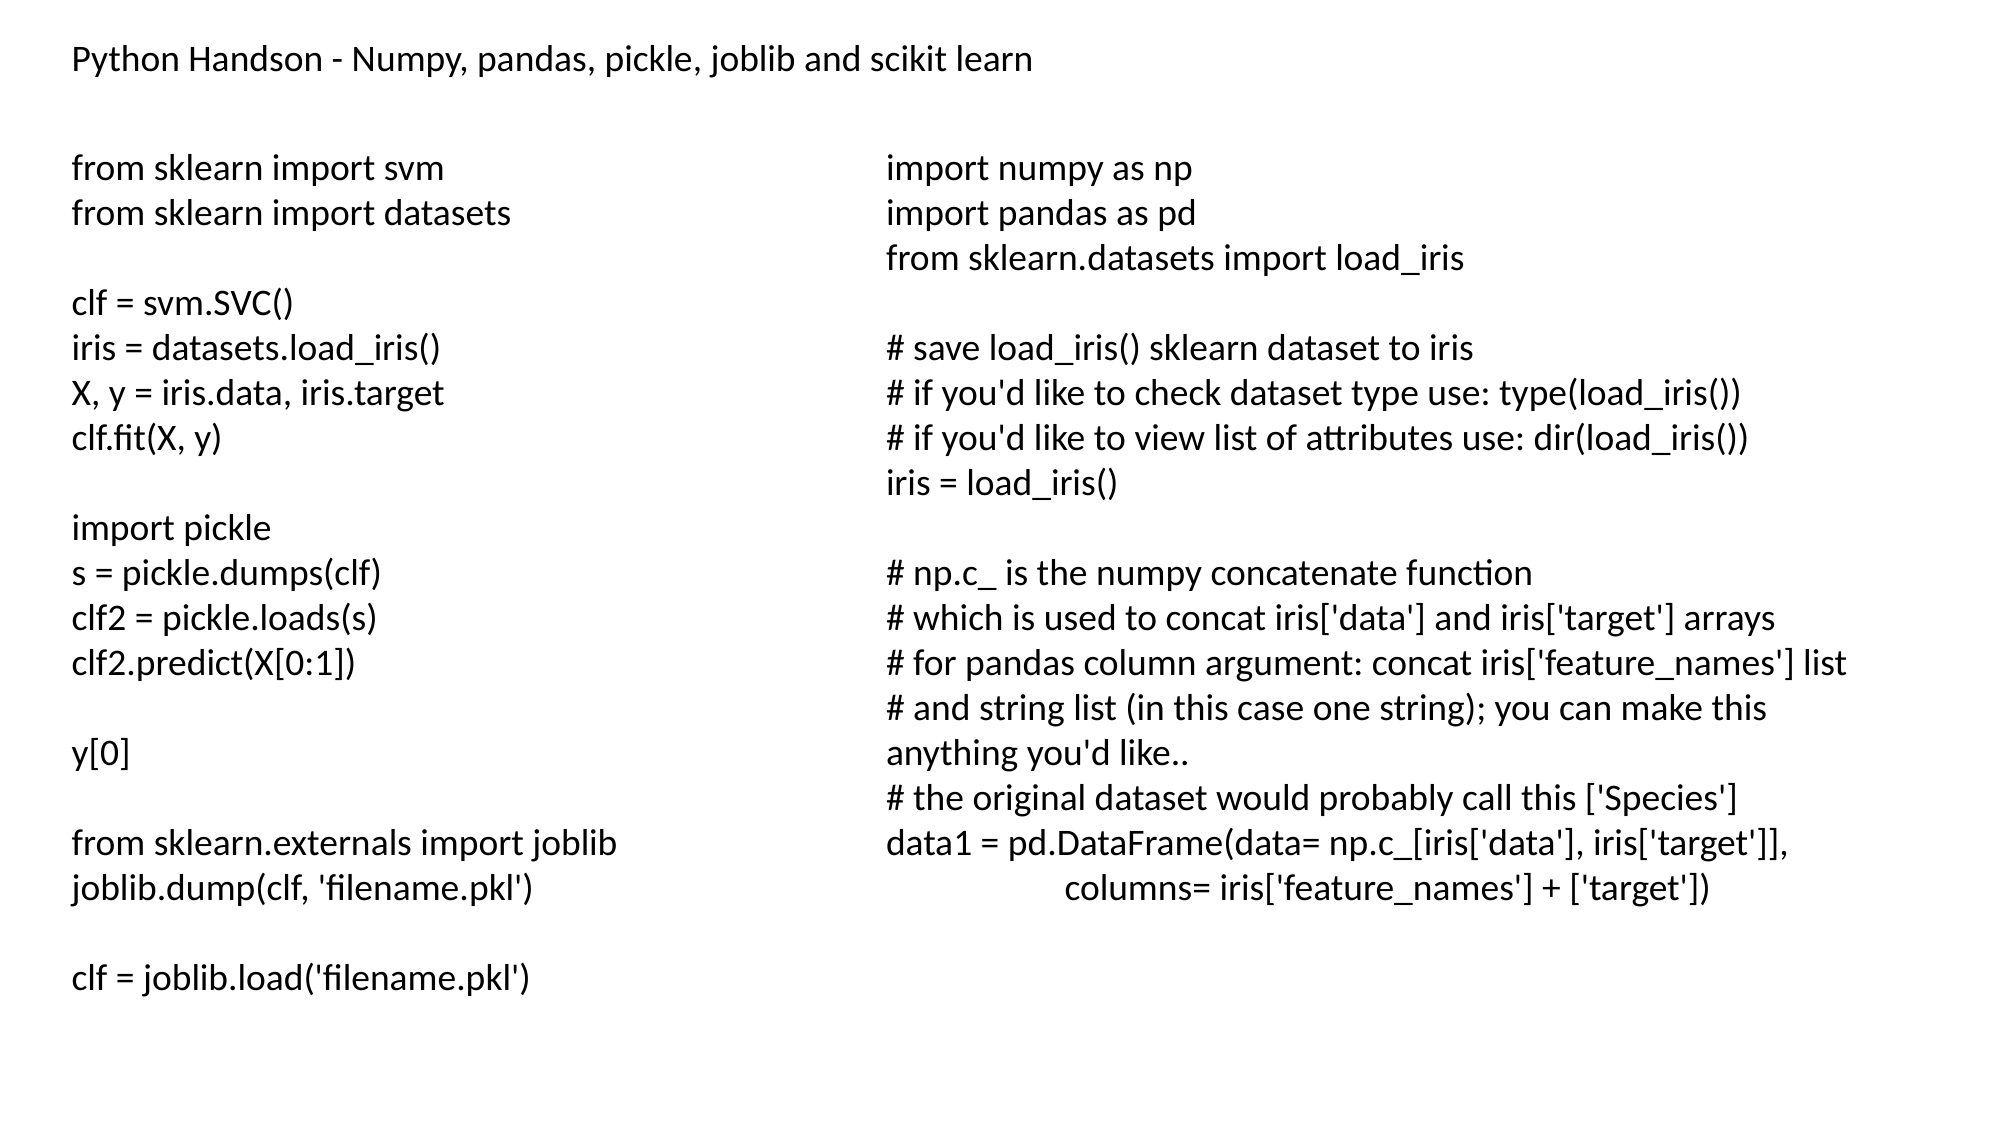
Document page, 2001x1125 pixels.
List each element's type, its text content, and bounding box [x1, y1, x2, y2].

text_box import numpy as np import pandas as pd from sklearn.datasets import load_iris # save load_iris() sklearn dataset to iris # if you'd like to check dataset type use: type(load_iris()) # if you'd like to view list of attributes use: dir(load_iris()) iris = load_iris() # np.c_ is the numpy concatenate function # which is used to concat iris['data'] and iris['target'] arrays # for pandas column argument: concat iris['feature_names'] list # and string list (in this case one string); you can make this anything you'd like.. # the original dataset would probably call this ['Species'] data1 = pd.DataFrame(data= np.c_[iris['data'], iris['target']], columns= iris['feature_names'] + ['target']) [871, 135, 1872, 916]
text_box Python Handson - Numpy, pandas, pickle, joblib and scikit learn [56, 26, 1542, 87]
text_box from sklearn import svm from sklearn import datasets clf = svm.SVC() iris = datasets.load_iris() X, y = iris.data, iris.target clf.fit(X, y) import pickle s = pickle.dumps(clf) clf2 = pickle.loads(s) clf2.predict(X[0:1]) y[0] from sklearn.externals import joblib joblib.dump(clf, 'filename.pkl') clf = joblib.load('filename.pkl') [56, 135, 1057, 1006]
